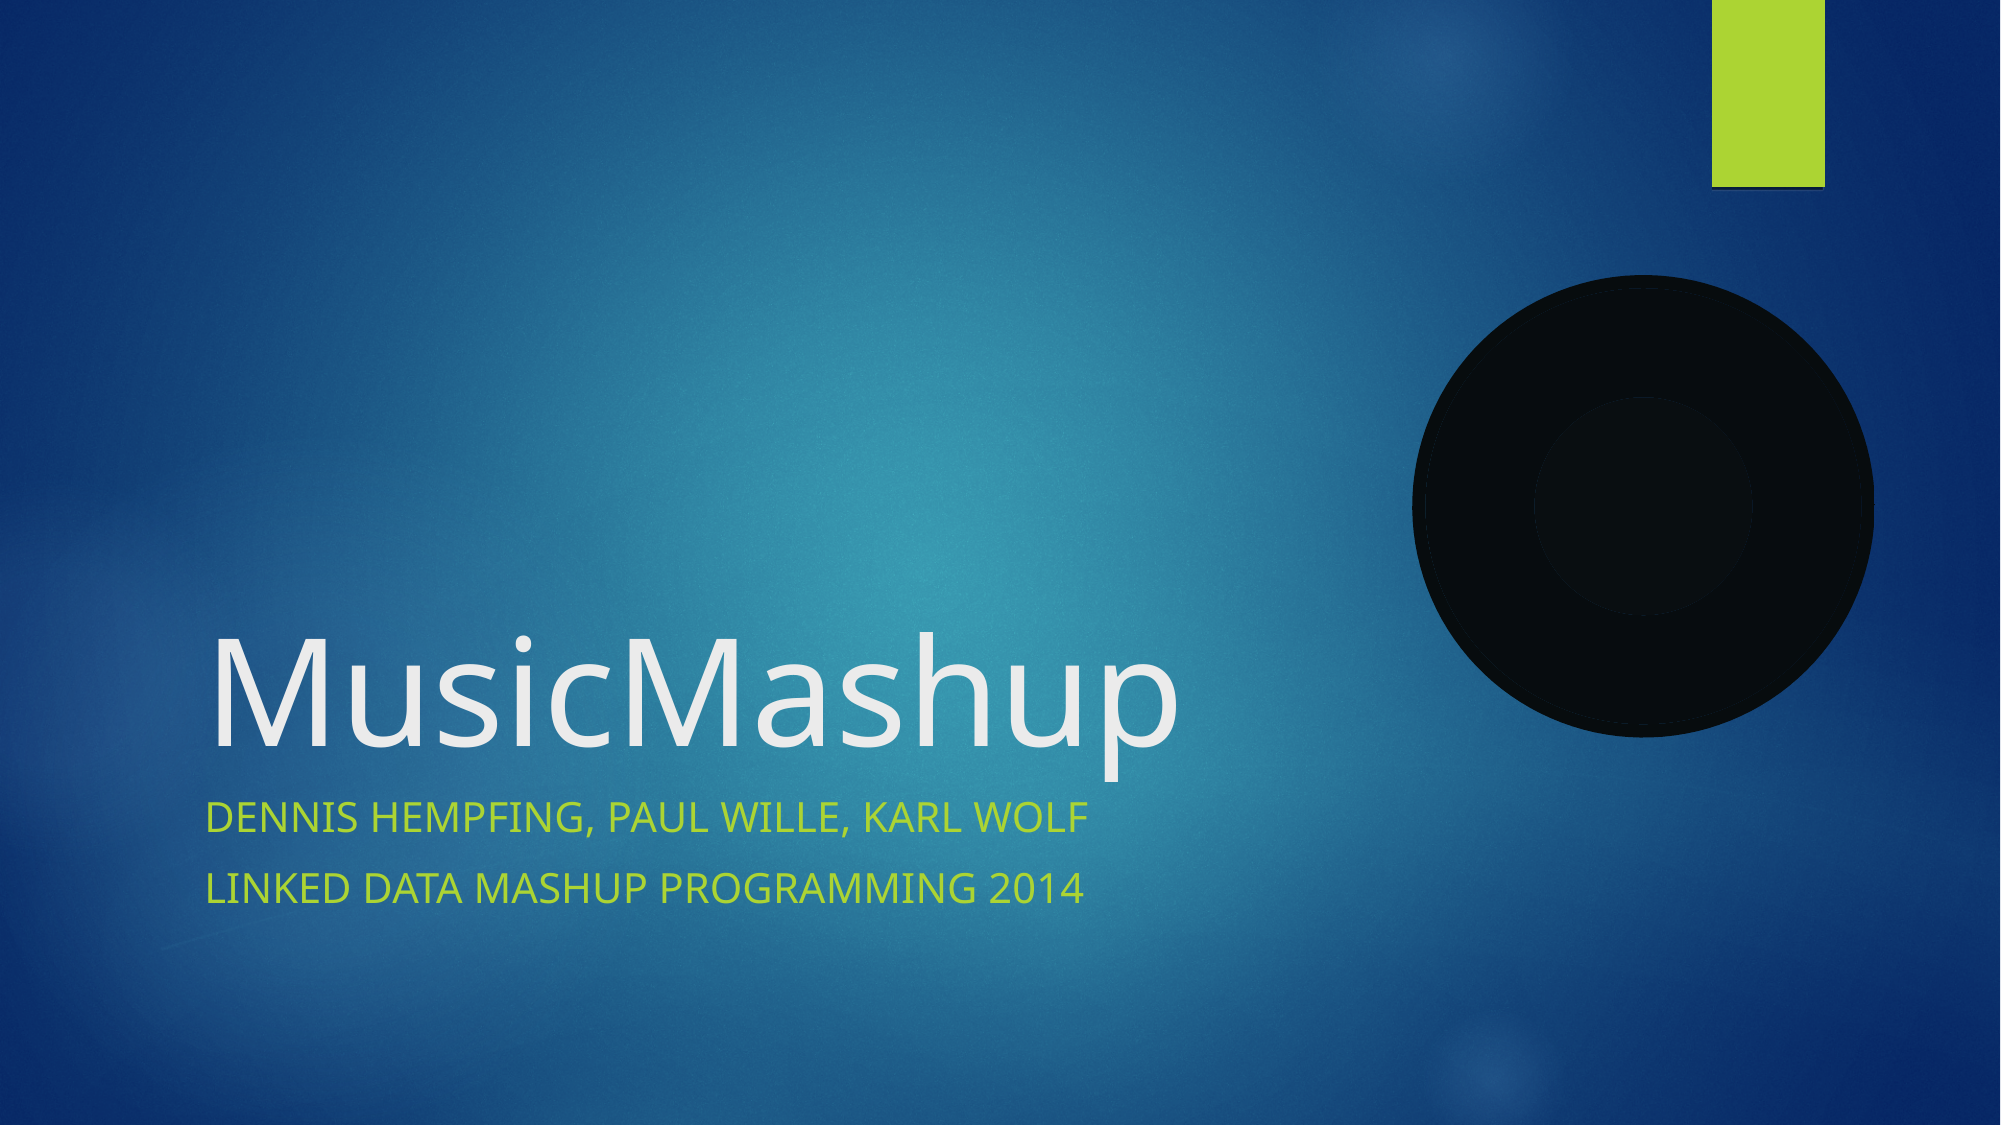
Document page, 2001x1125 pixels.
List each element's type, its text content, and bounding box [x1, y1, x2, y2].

title MusicMashup [189, 237, 1638, 783]
subtitle Dennis Hempfing, Paul Wille, Karl Wolf Linked Data Mashup Programming 2014 [189, 783, 1638, 926]
